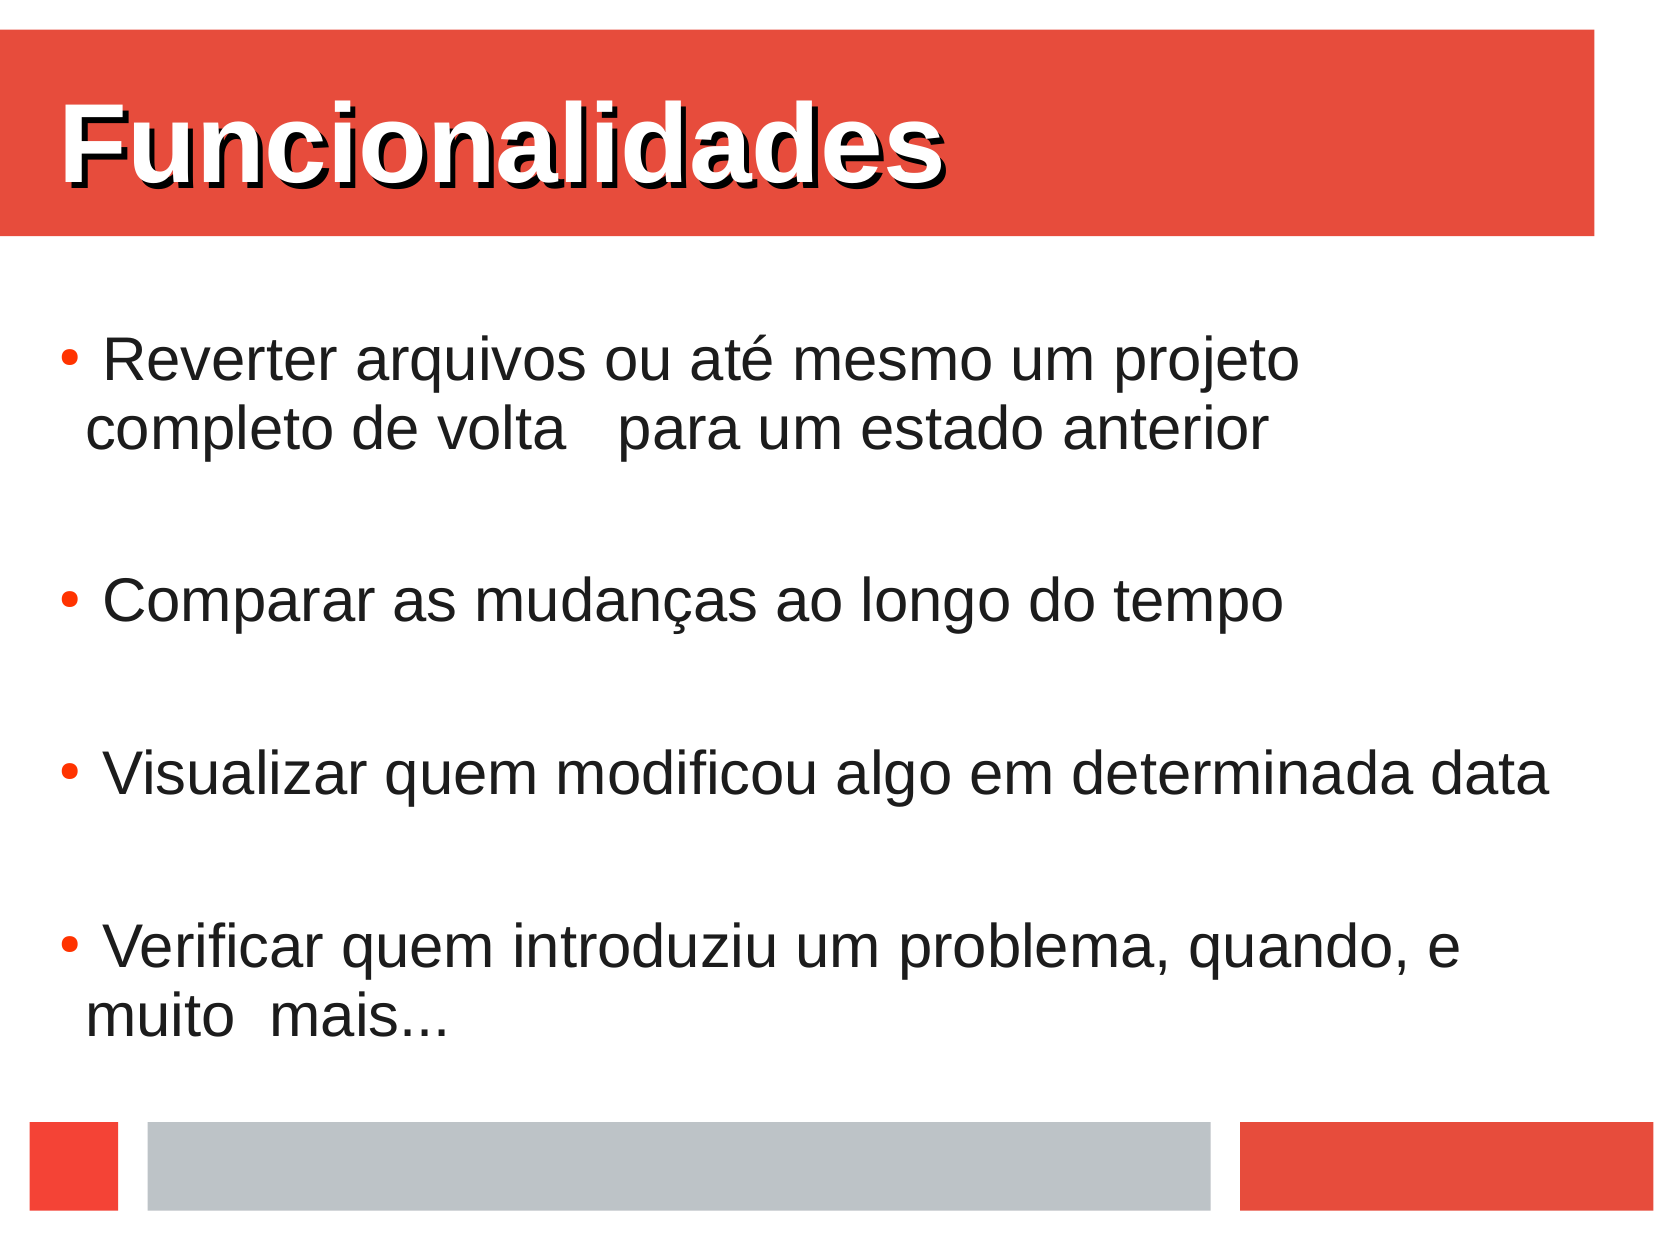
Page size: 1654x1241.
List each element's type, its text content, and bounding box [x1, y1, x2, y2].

title Funcionalidades [59, 59, 1595, 207]
list Reverter arquivos ou até mesmo um projeto completo de volta para um estado anterior Comparar as mudanças ao longo do tempo Visualizar quem modificou algo em determinada data Verificar quem introduziu um problema, quando, e muito mais... [59, 324, 1565, 1093]
